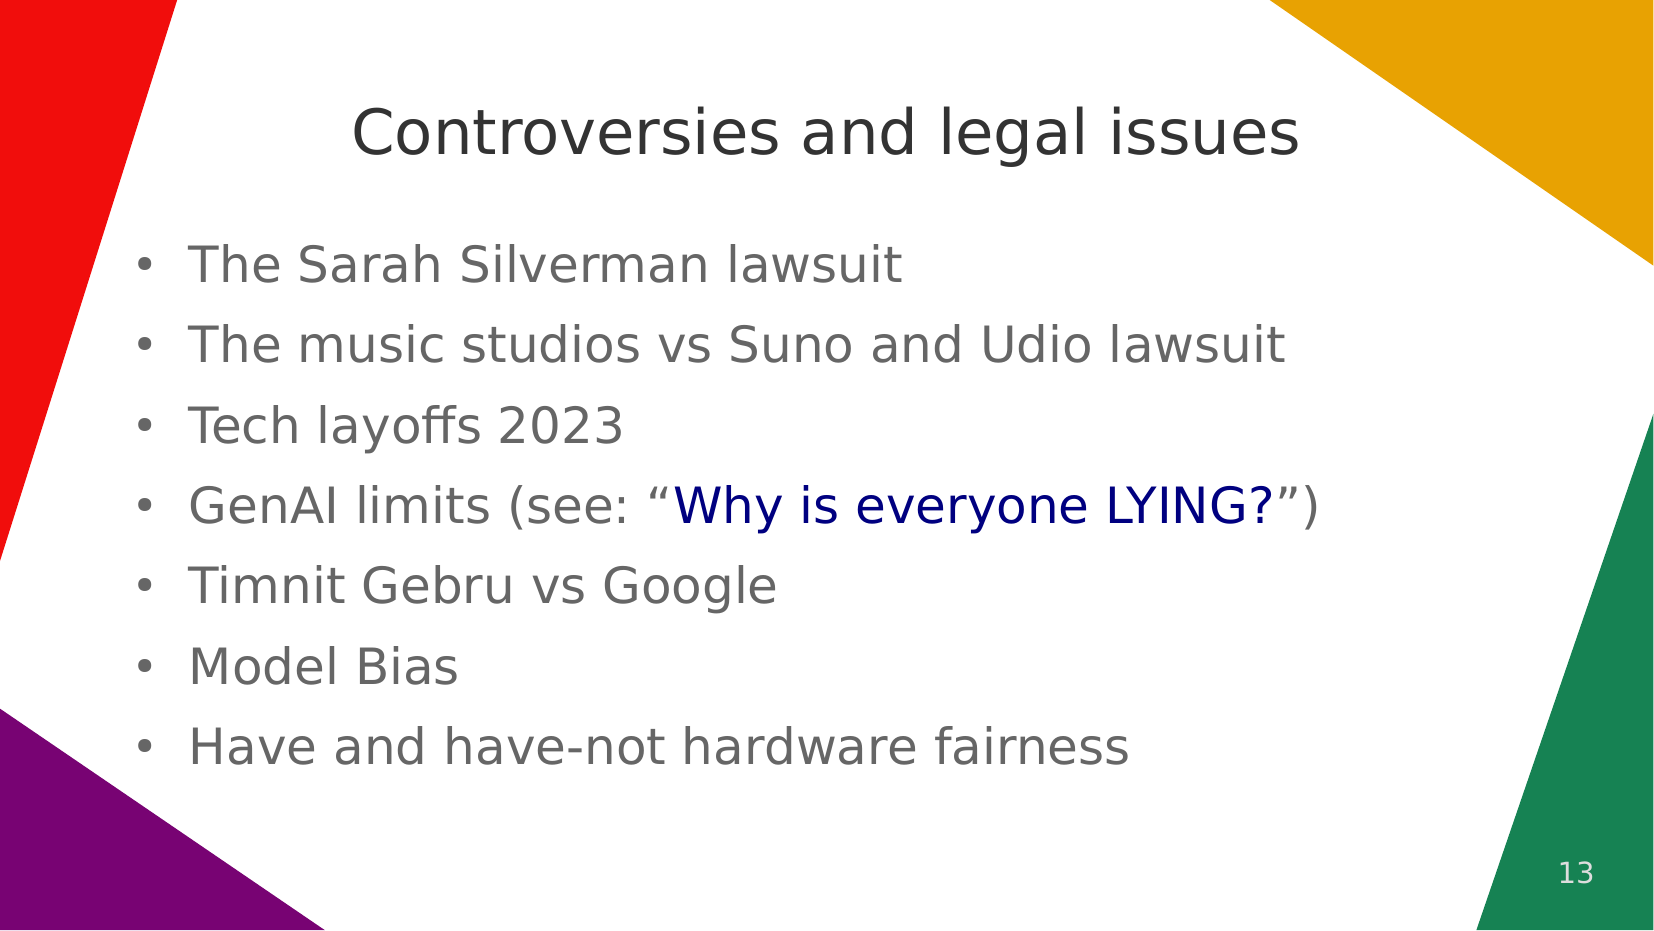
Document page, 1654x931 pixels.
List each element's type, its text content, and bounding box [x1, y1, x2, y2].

title Controversies and legal issues [118, 59, 1536, 207]
list The Sarah Silverman lawsuit The music studios vs Suno and Udio lawsuit Tech layoffs 2023 GenAI limits (see: “Why is everyone LYING?”) Timnit Gebru vs Google Model Bias Have and have-not hardware fairness [118, 236, 1536, 827]
